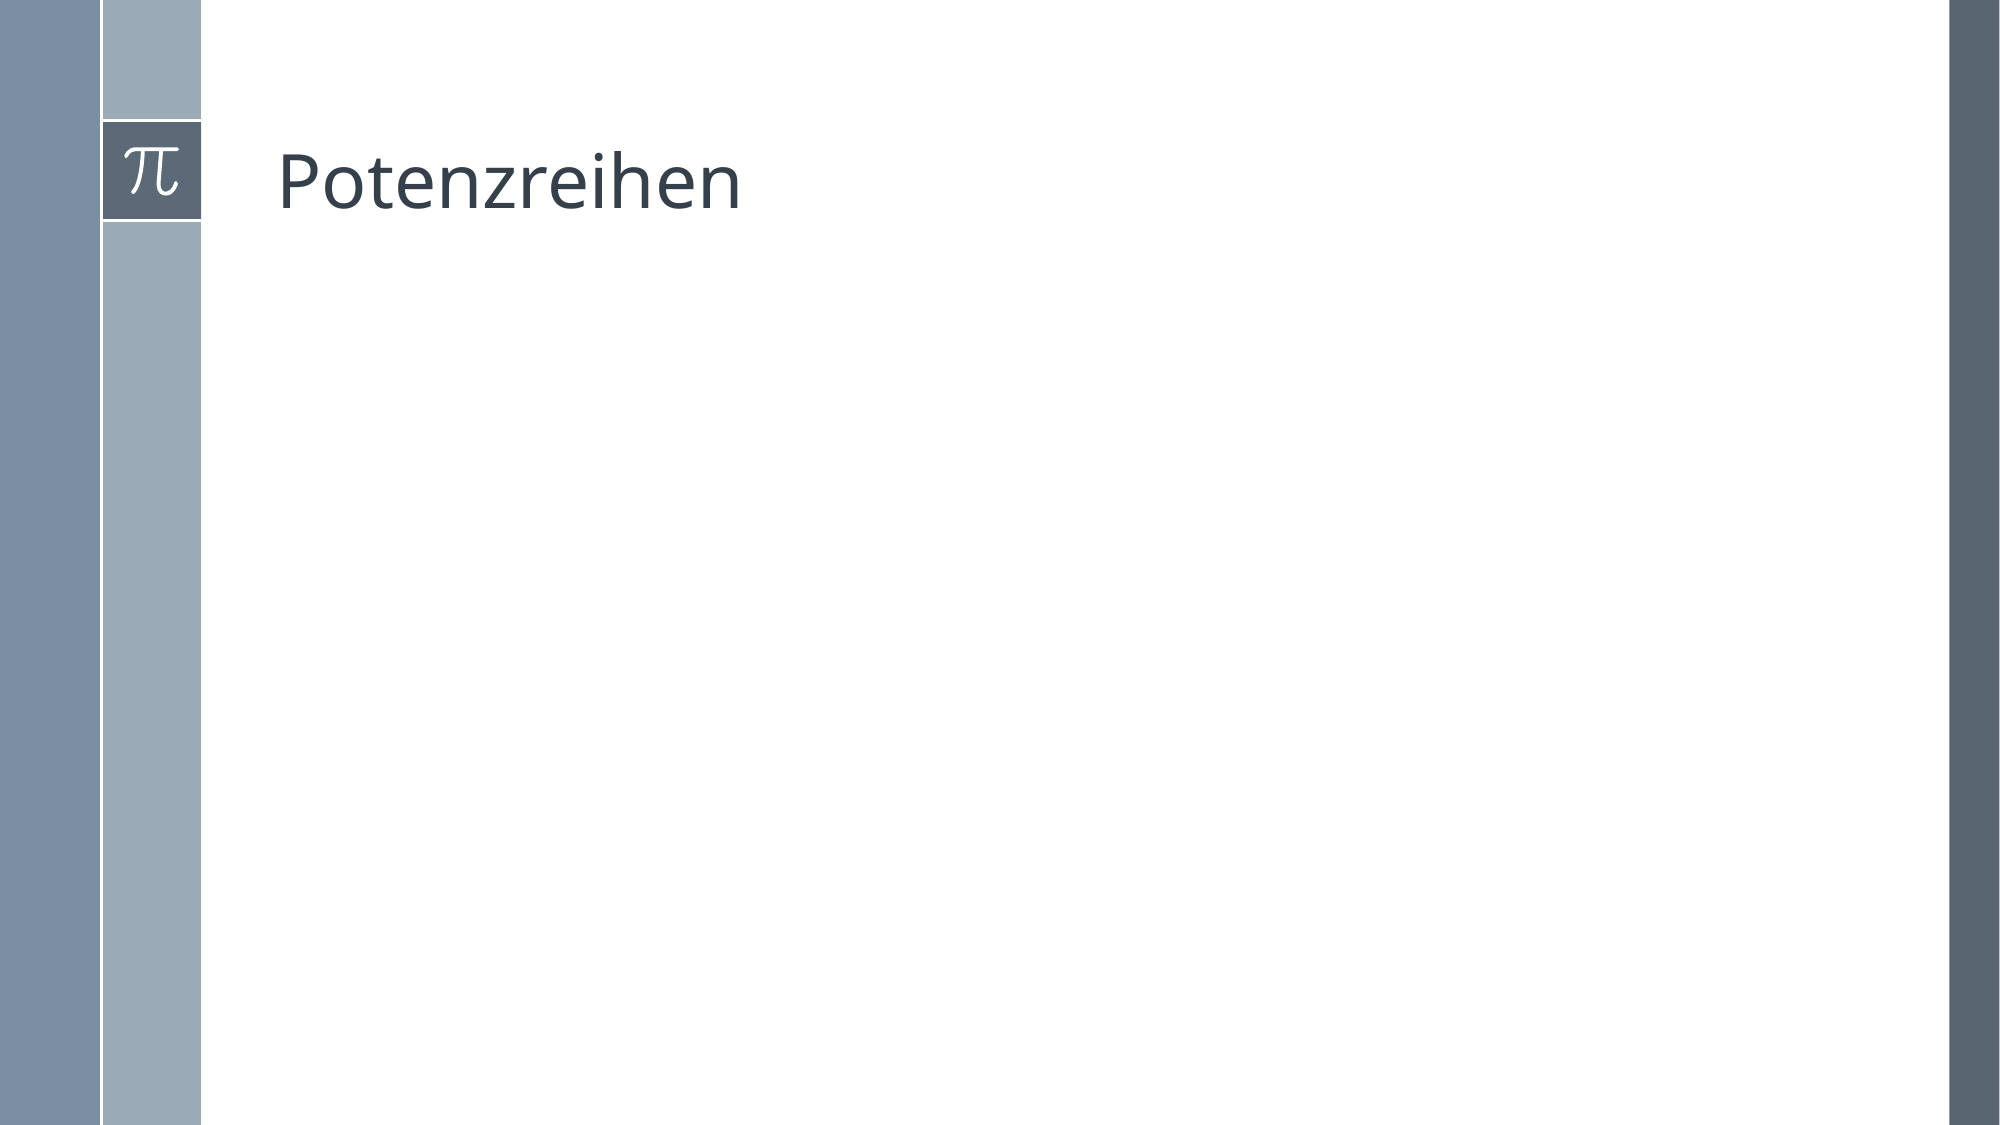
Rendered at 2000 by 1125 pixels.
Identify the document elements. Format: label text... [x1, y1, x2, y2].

title Potenzreihen [261, 29, 1867, 233]
